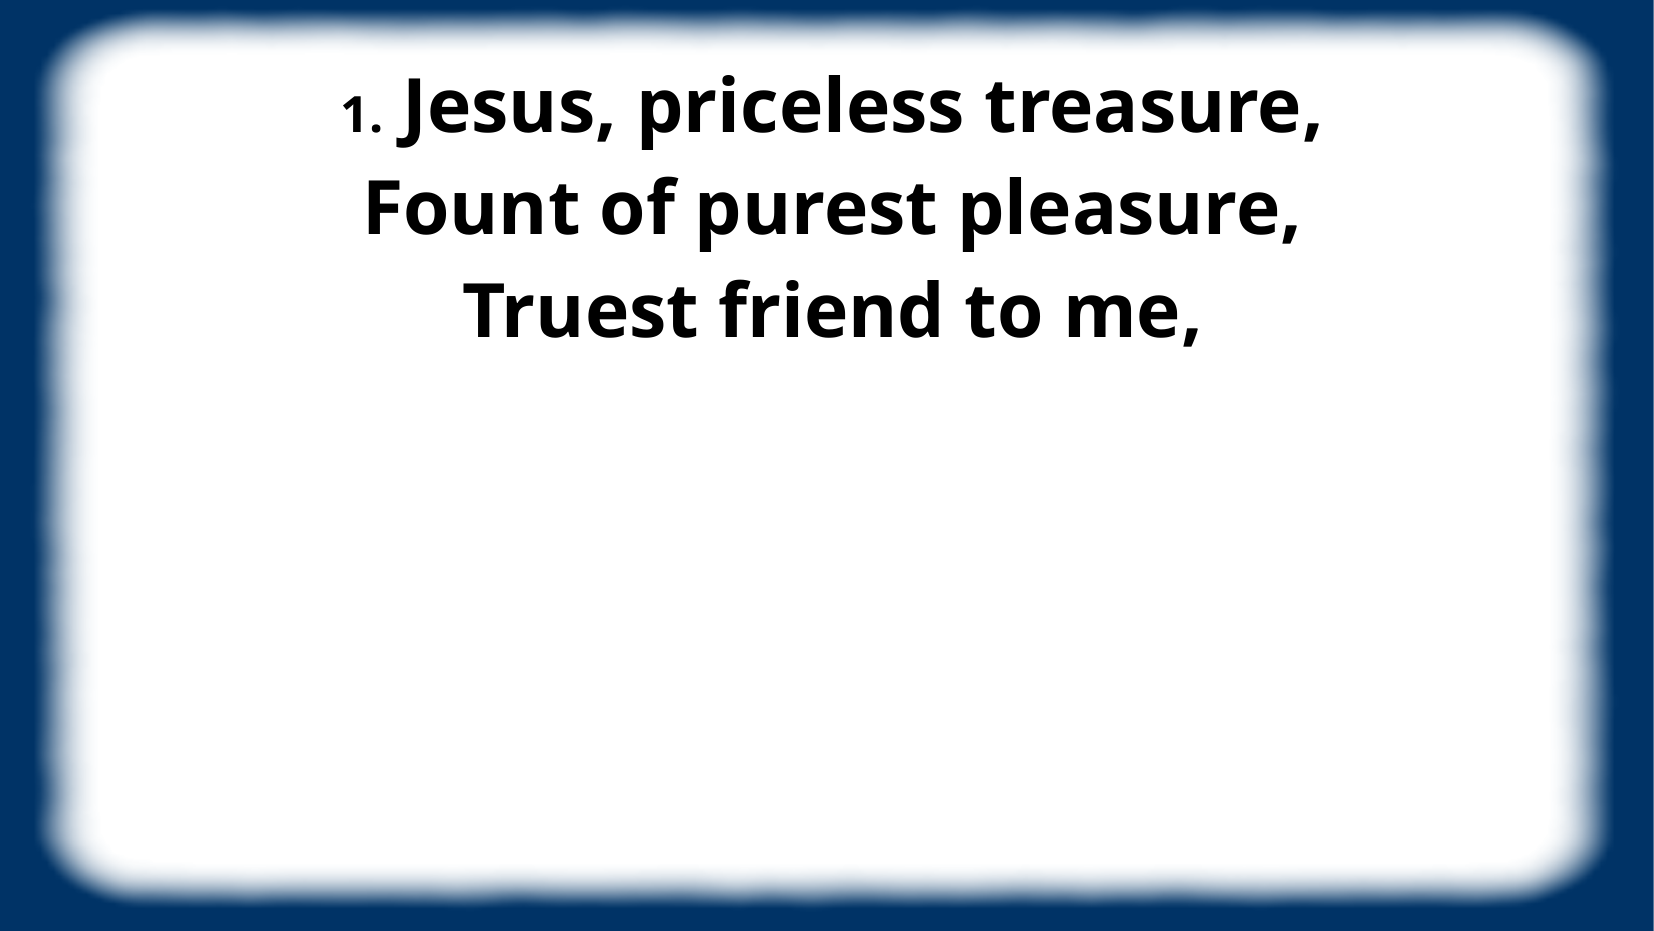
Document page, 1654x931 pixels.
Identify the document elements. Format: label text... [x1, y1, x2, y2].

picture [0, 0, 1654, 931]
text_box 1. Jesus, priceless treasure, Fount of purest pleasure, Truest friend to me, [75, 45, 1591, 548]
